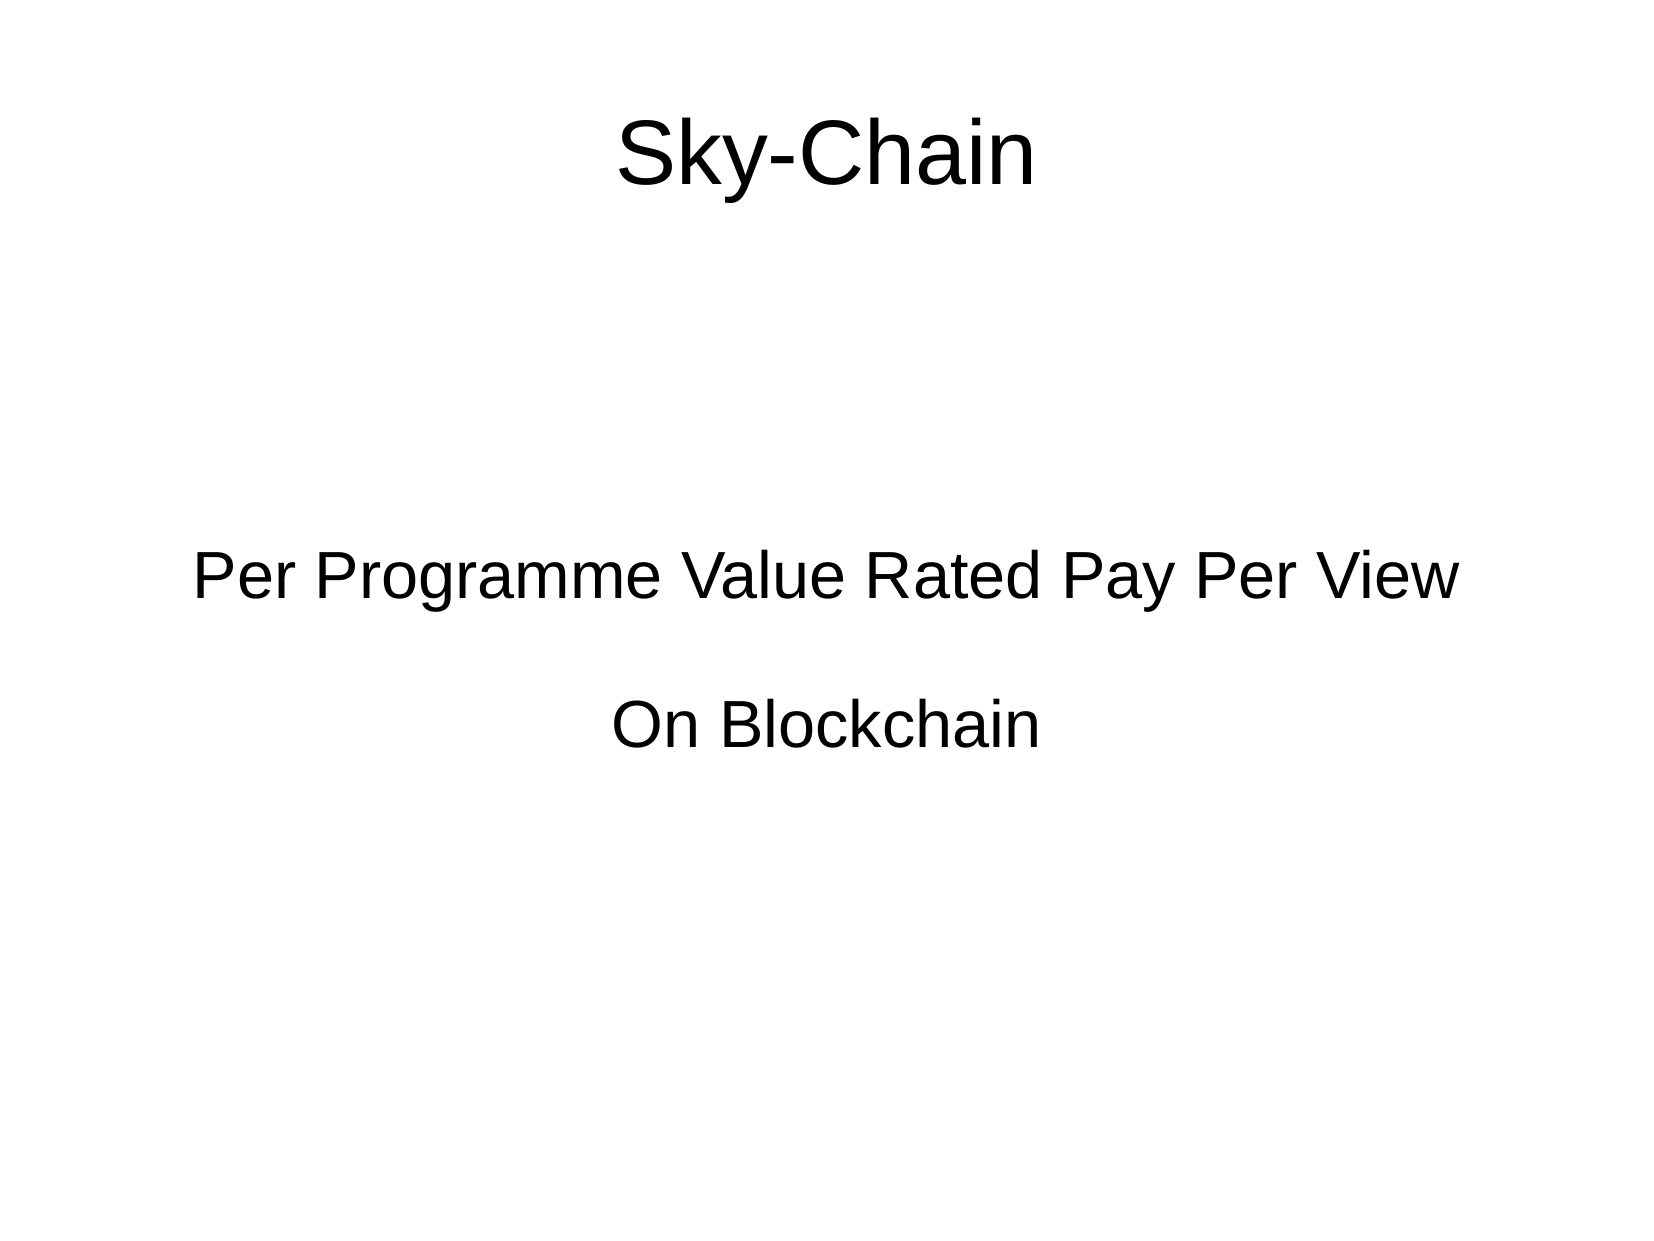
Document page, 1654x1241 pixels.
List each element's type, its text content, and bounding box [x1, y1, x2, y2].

title Sky-Chain [82, 49, 1571, 257]
subtitle Per Programme Value Rated Pay Per View On Blockchain [82, 290, 1571, 1010]
